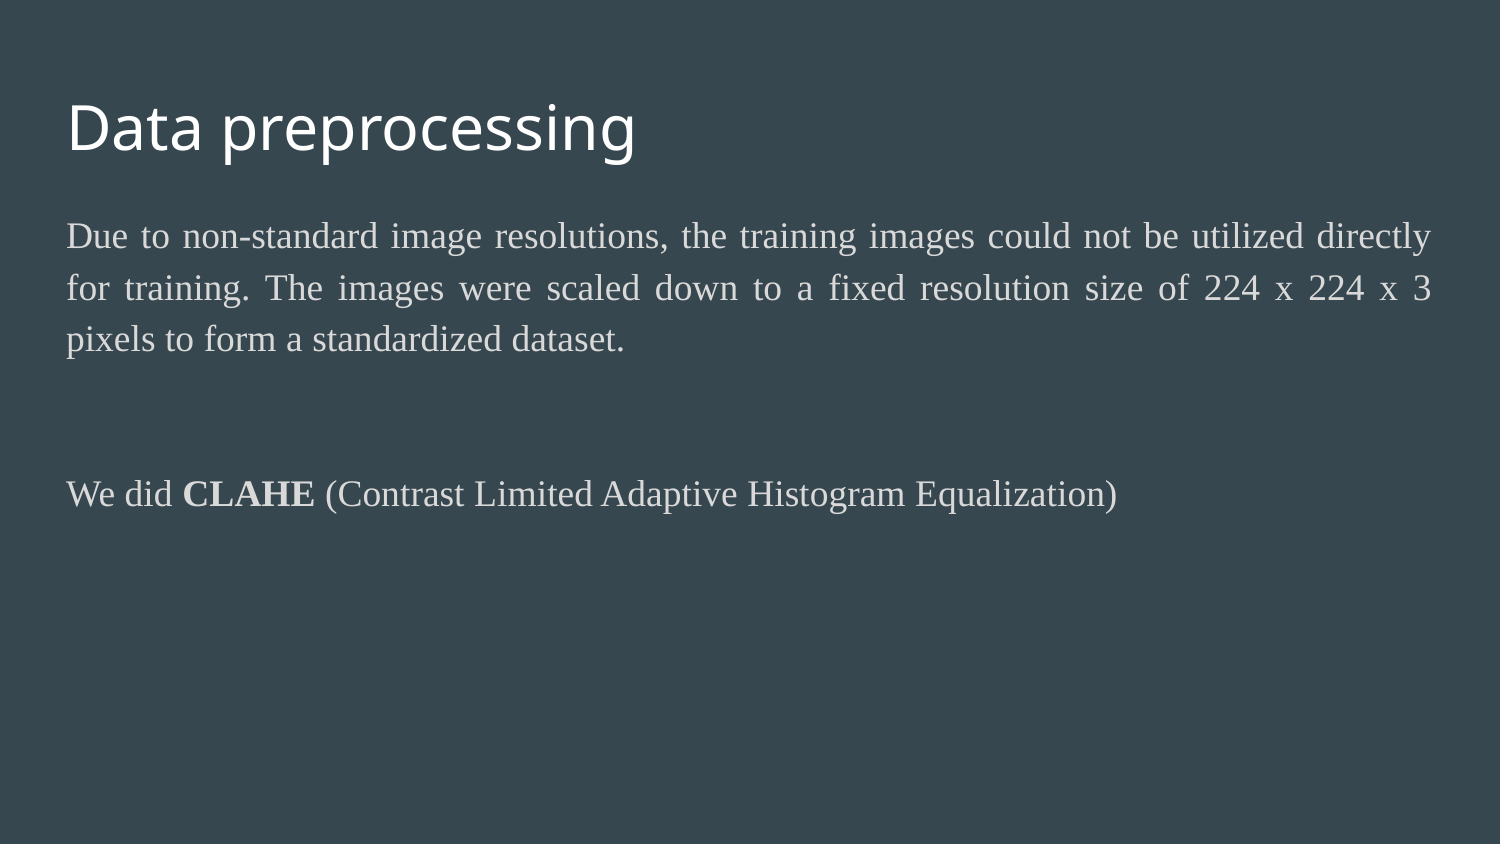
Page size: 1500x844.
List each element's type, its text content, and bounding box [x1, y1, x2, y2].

title Data preprocessing [51, 72, 1449, 167]
list Due to non-standard image resolutions, the training images could not be utilized directly for training. The images were scaled down to a fixed resolution size of 224 x 224 x 3 pixels to form a standardized dataset. We did CLAHE (Contrast Limited Adaptive Histogram Equalization) [51, 189, 1449, 750]
